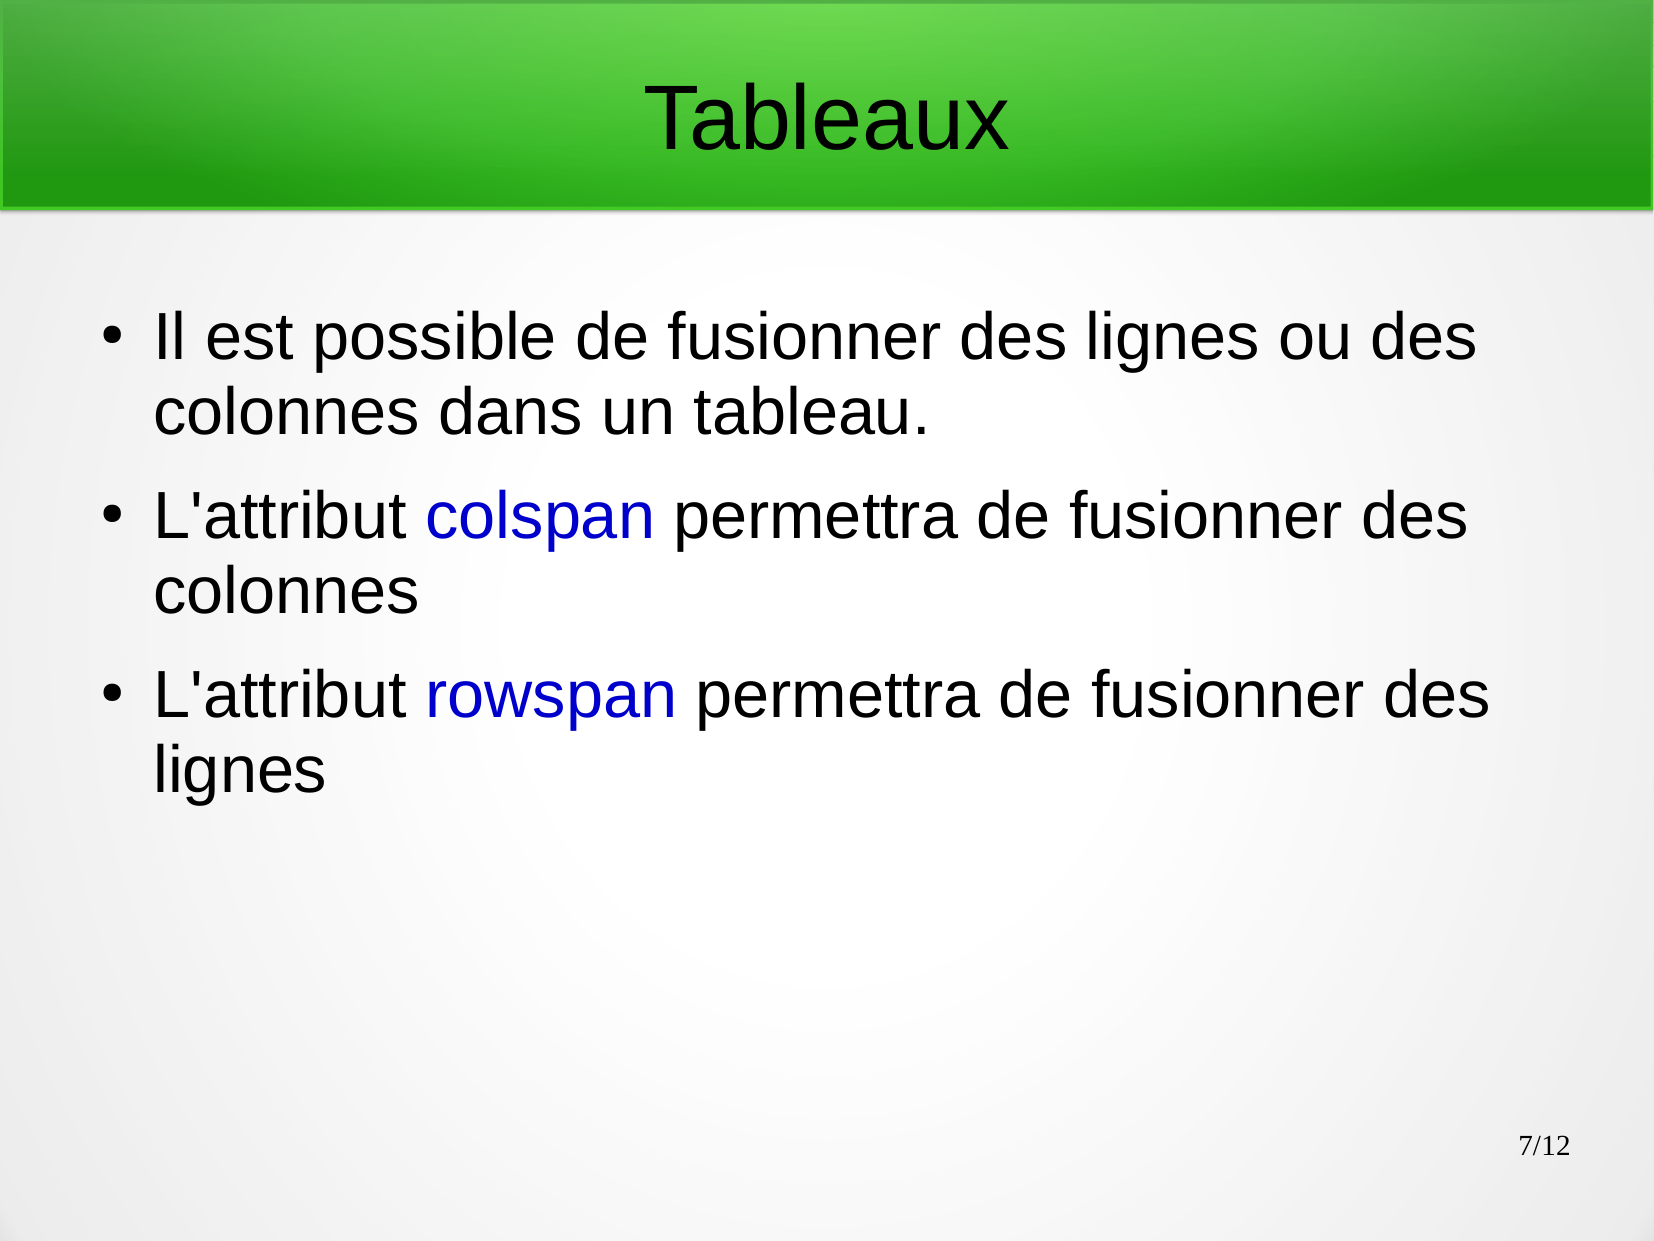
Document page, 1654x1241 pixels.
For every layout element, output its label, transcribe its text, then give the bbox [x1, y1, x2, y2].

list Il est possible de fusionner des lignes ou des colonnes dans un tableau. L'attribut colspan permettra de fusionner des colonnes L'attribut rowspan permettra de fusionner des lignes [82, 299, 1571, 1019]
title Tableaux [82, 47, 1571, 189]
